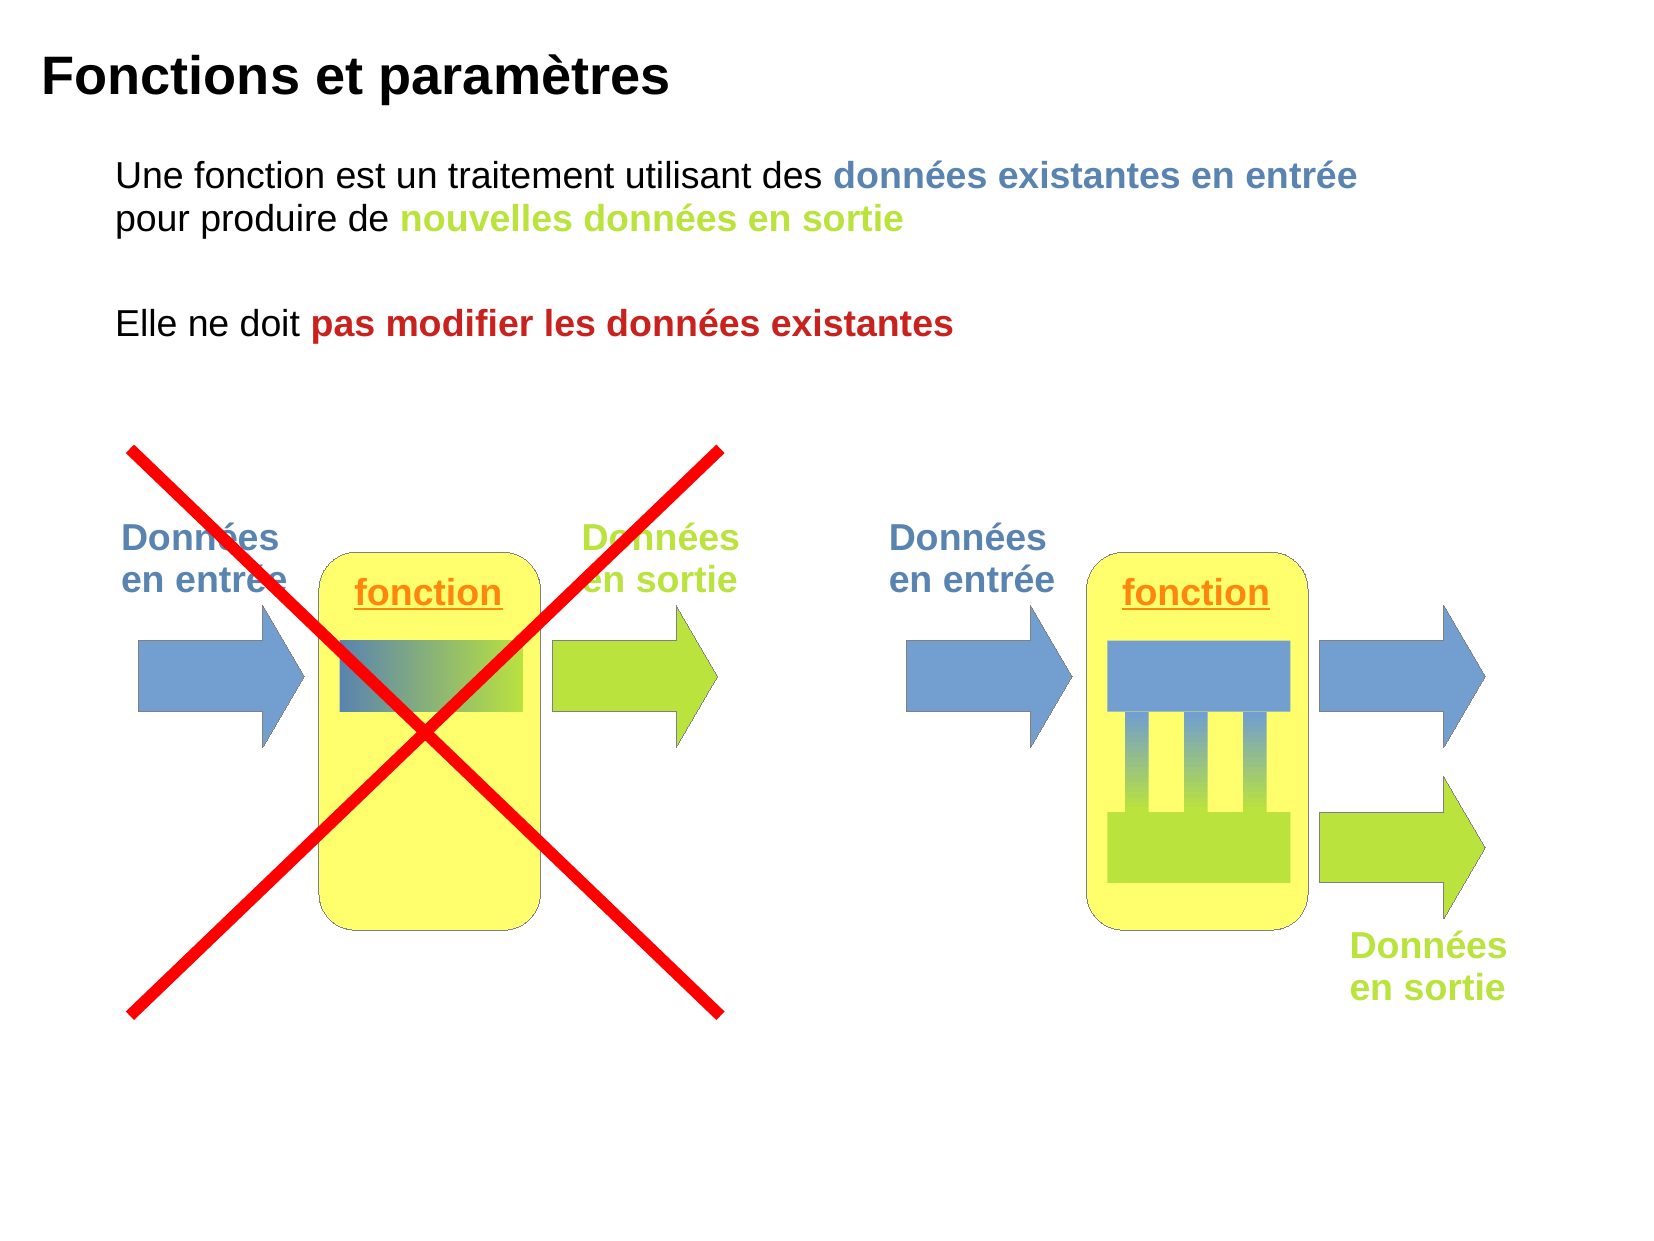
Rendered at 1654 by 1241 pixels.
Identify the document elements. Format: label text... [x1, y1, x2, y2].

text_box [318, 552, 541, 723]
text_box [435, 631, 541, 834]
text_box [318, 742, 541, 931]
text_box fonction [339, 564, 518, 621]
text_box [1319, 776, 1486, 917]
text_box Données en sortie [566, 509, 648, 587]
text_box Données en entrée [106, 509, 287, 609]
text_box Données en sortie [1334, 917, 1544, 1016]
text_box [906, 605, 1073, 748]
text_box Une fonction est un traitement utilisant des données existantes en entrée pour produire de nouvelles données en sortie [100, 147, 1373, 247]
text_box Données en entrée [203, 509, 316, 609]
text_box Données en entrée [874, 509, 1084, 609]
text_box Elle ne doit pas modifier les données existantes [100, 295, 970, 353]
text_box [552, 609, 718, 748]
text_box [318, 639, 415, 826]
text_box fonction [1107, 563, 1286, 621]
text_box [1319, 605, 1486, 748]
text_box [138, 609, 305, 748]
text_box Fonctions et paramètres [26, 37, 865, 115]
text_box Données en sortie [566, 509, 776, 609]
text_box [1086, 552, 1309, 931]
